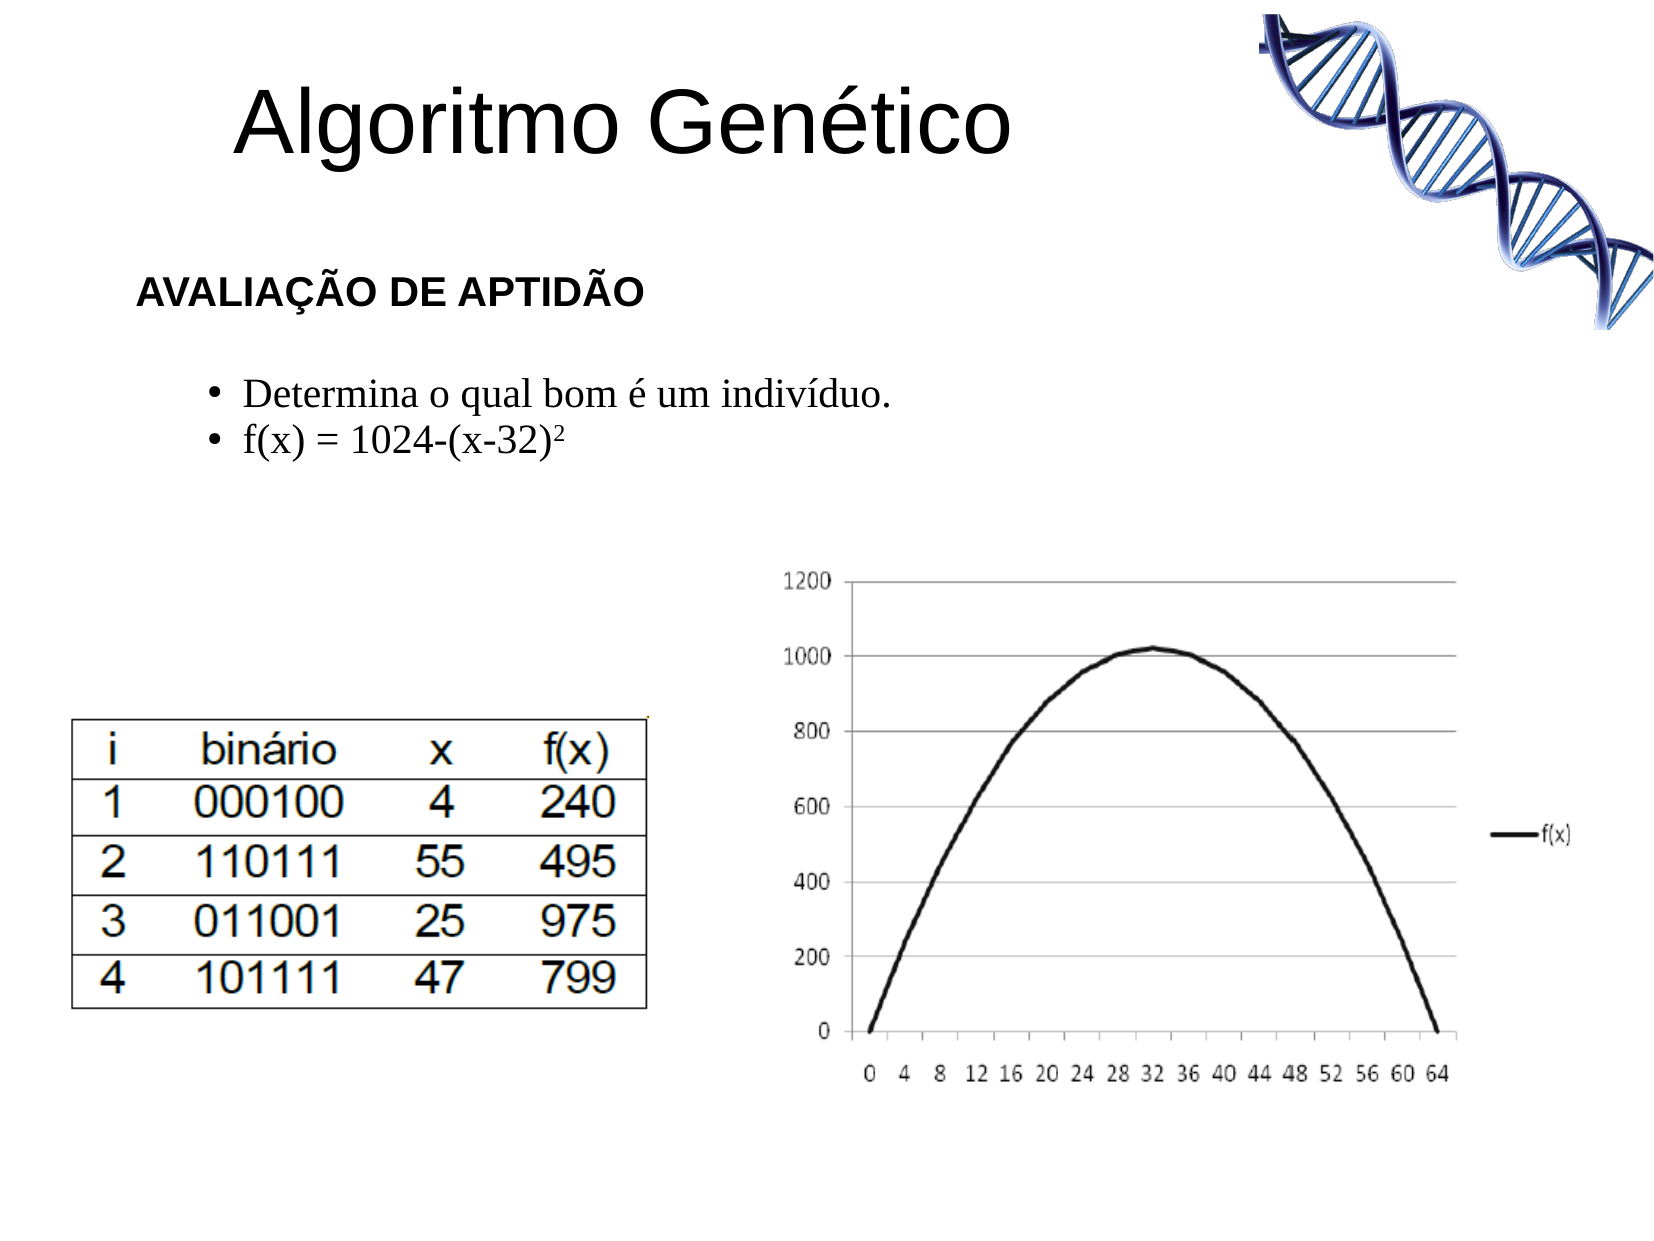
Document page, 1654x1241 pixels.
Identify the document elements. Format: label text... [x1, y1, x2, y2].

text_box Determina o qual bom é um indivíduo. f(x) = 1024-(x-32)2 [192, 363, 1235, 515]
picture [1259, 14, 1654, 330]
title Algoritmo Genético [0, 17, 1369, 226]
text_box AVALIAÇÃO DE APTIDÃO [120, 261, 717, 323]
picture [70, 716, 649, 1014]
picture [761, 557, 1592, 1113]
